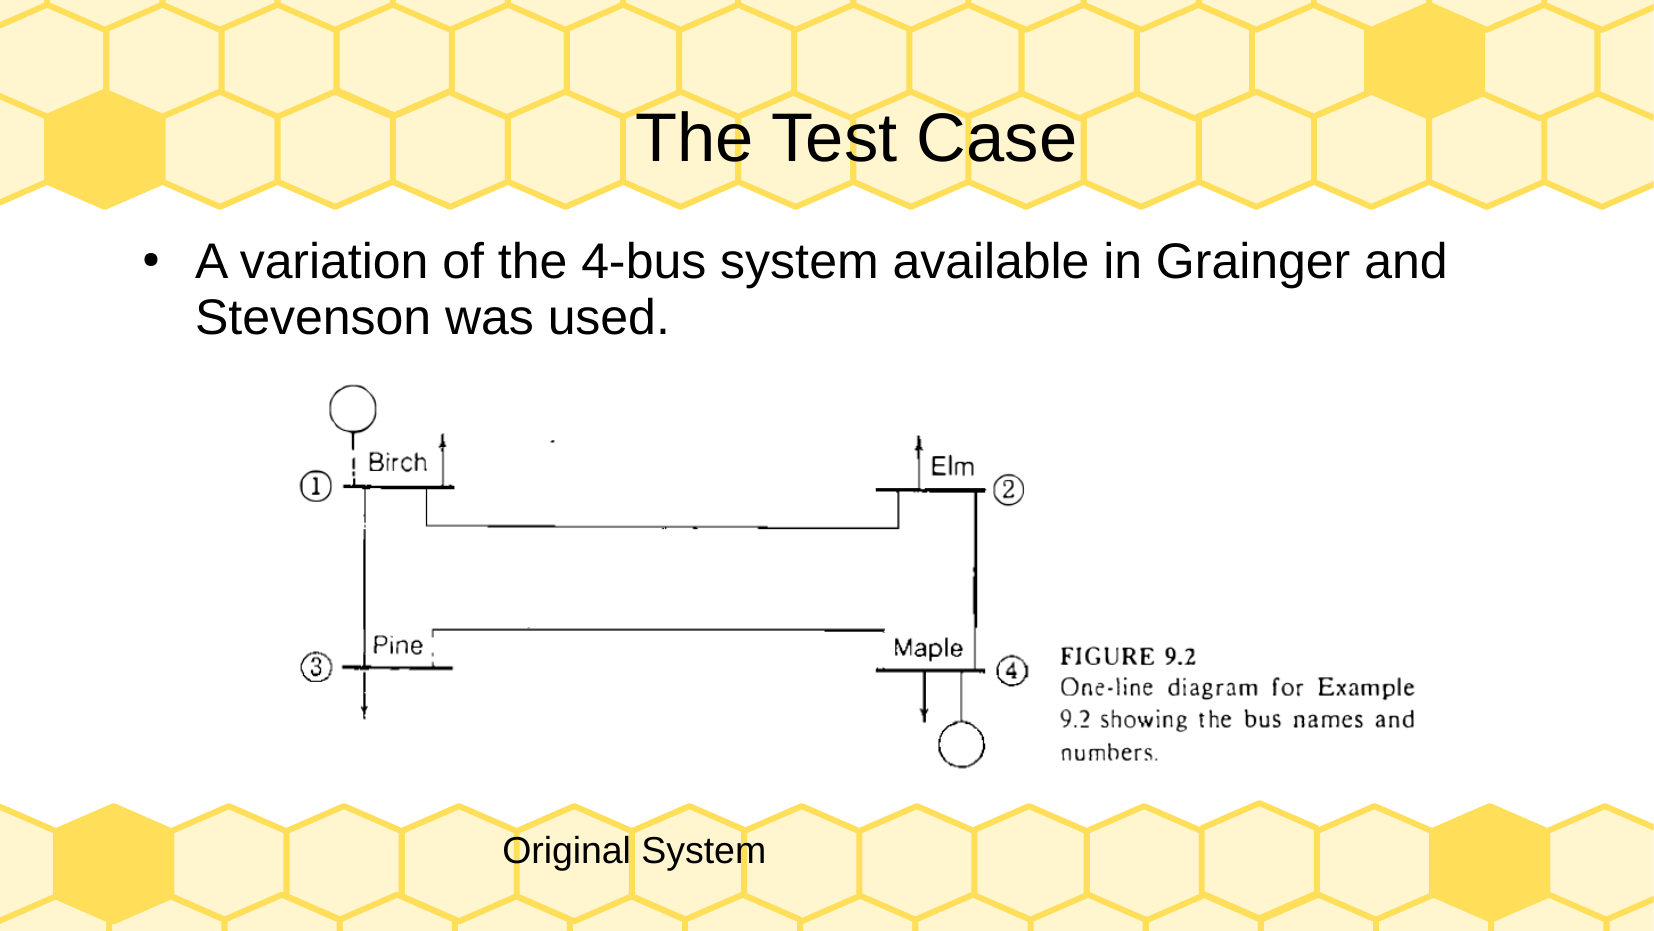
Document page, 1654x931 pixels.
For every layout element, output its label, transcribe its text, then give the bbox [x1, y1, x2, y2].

list A variation of the 4-bus system available in Grainger and Stevenson was used. [124, 233, 1613, 376]
text_box Original System [487, 822, 782, 880]
title The Test Case [112, 37, 1601, 238]
picture [262, 365, 1426, 788]
